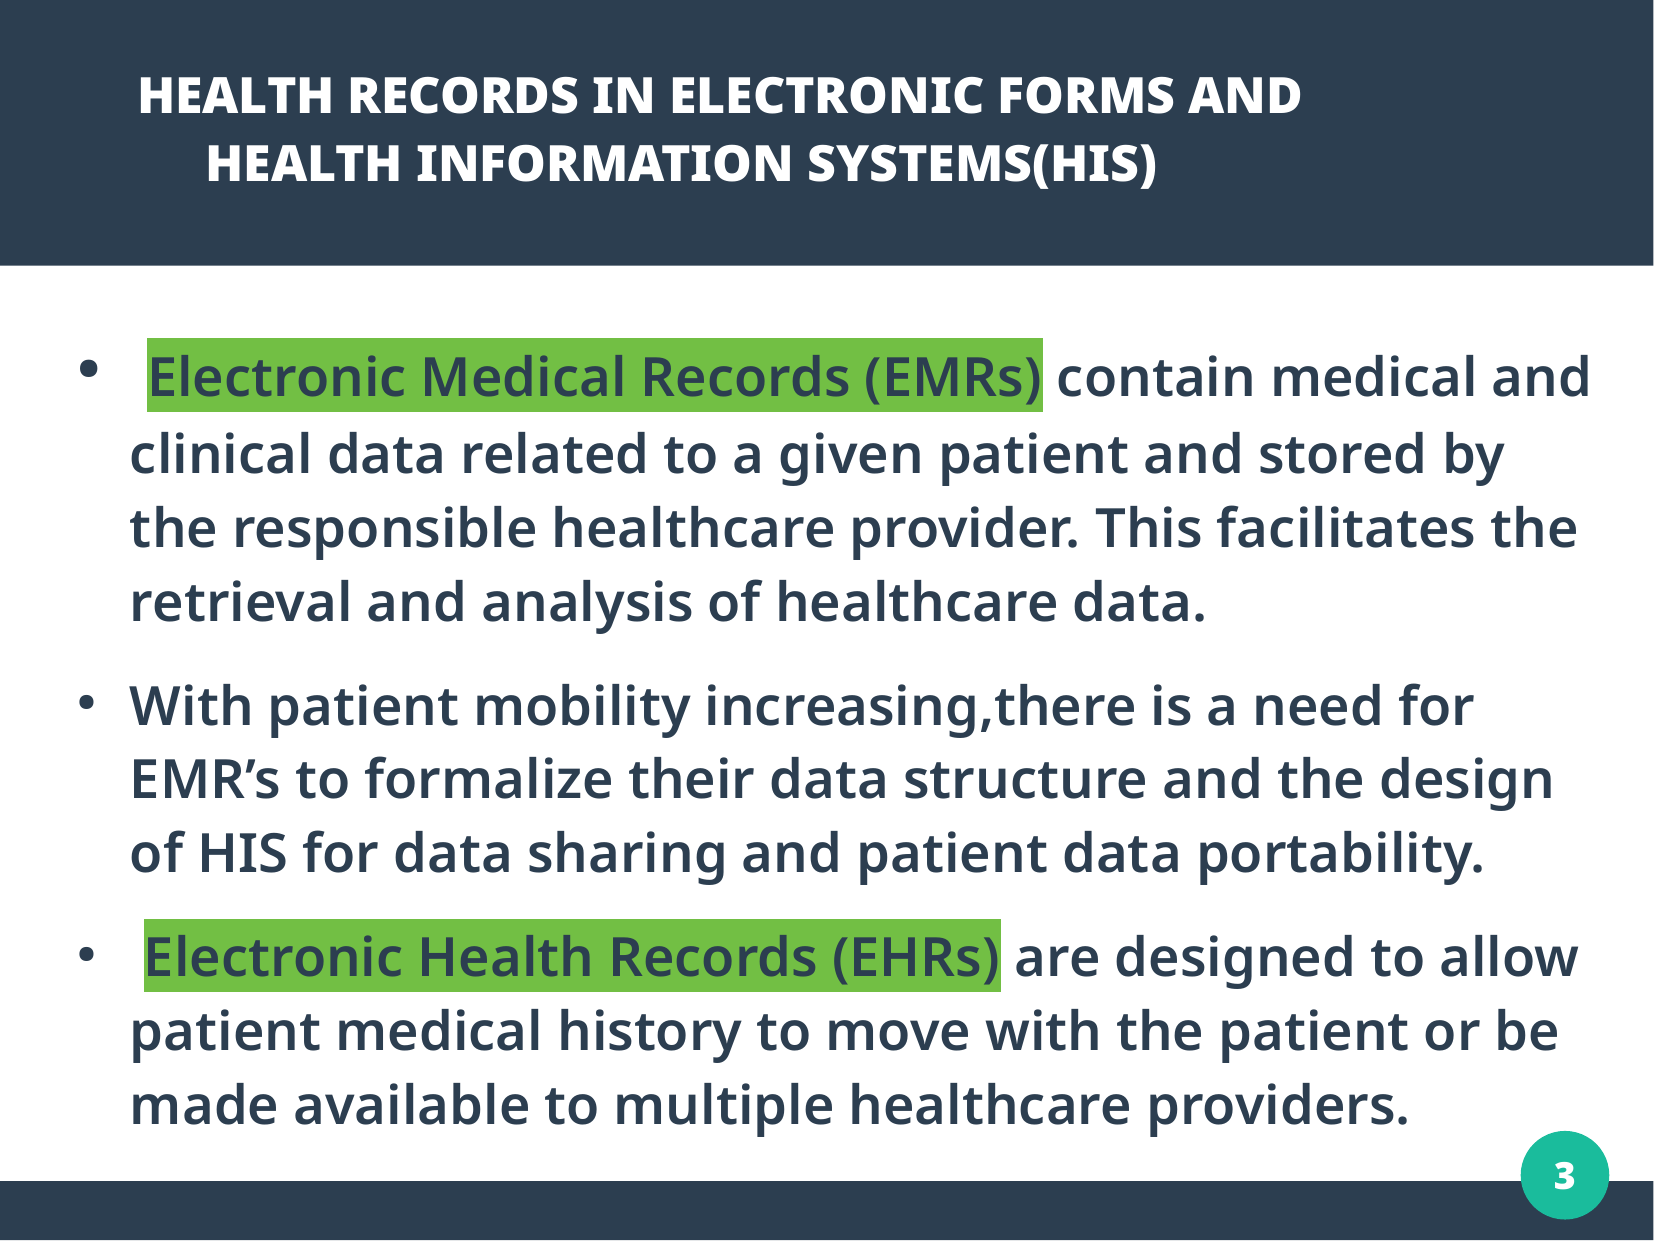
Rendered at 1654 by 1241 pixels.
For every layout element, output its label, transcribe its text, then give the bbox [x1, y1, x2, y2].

list Electronic Medical Records (EMRs) contain medical and clinical data related to a given patient and stored by the responsible healthcare provider. This facilitates the retrieval and analysis of healthcare data. With patient mobility increasing,there is a need for EMR’s to formalize their data structure and the design of HIS for data sharing and patient data portability. Electronic Health Records (EHRs) are designed to allow patient medical history to move with the patient or be made available to multiple healthcare providers. [59, 324, 1595, 1152]
title HEALTH RECORDS IN ELECTRONIC FORMS AND HEALTH INFORMATION SYSTEMS(HIS) [59, 49, 1595, 207]
